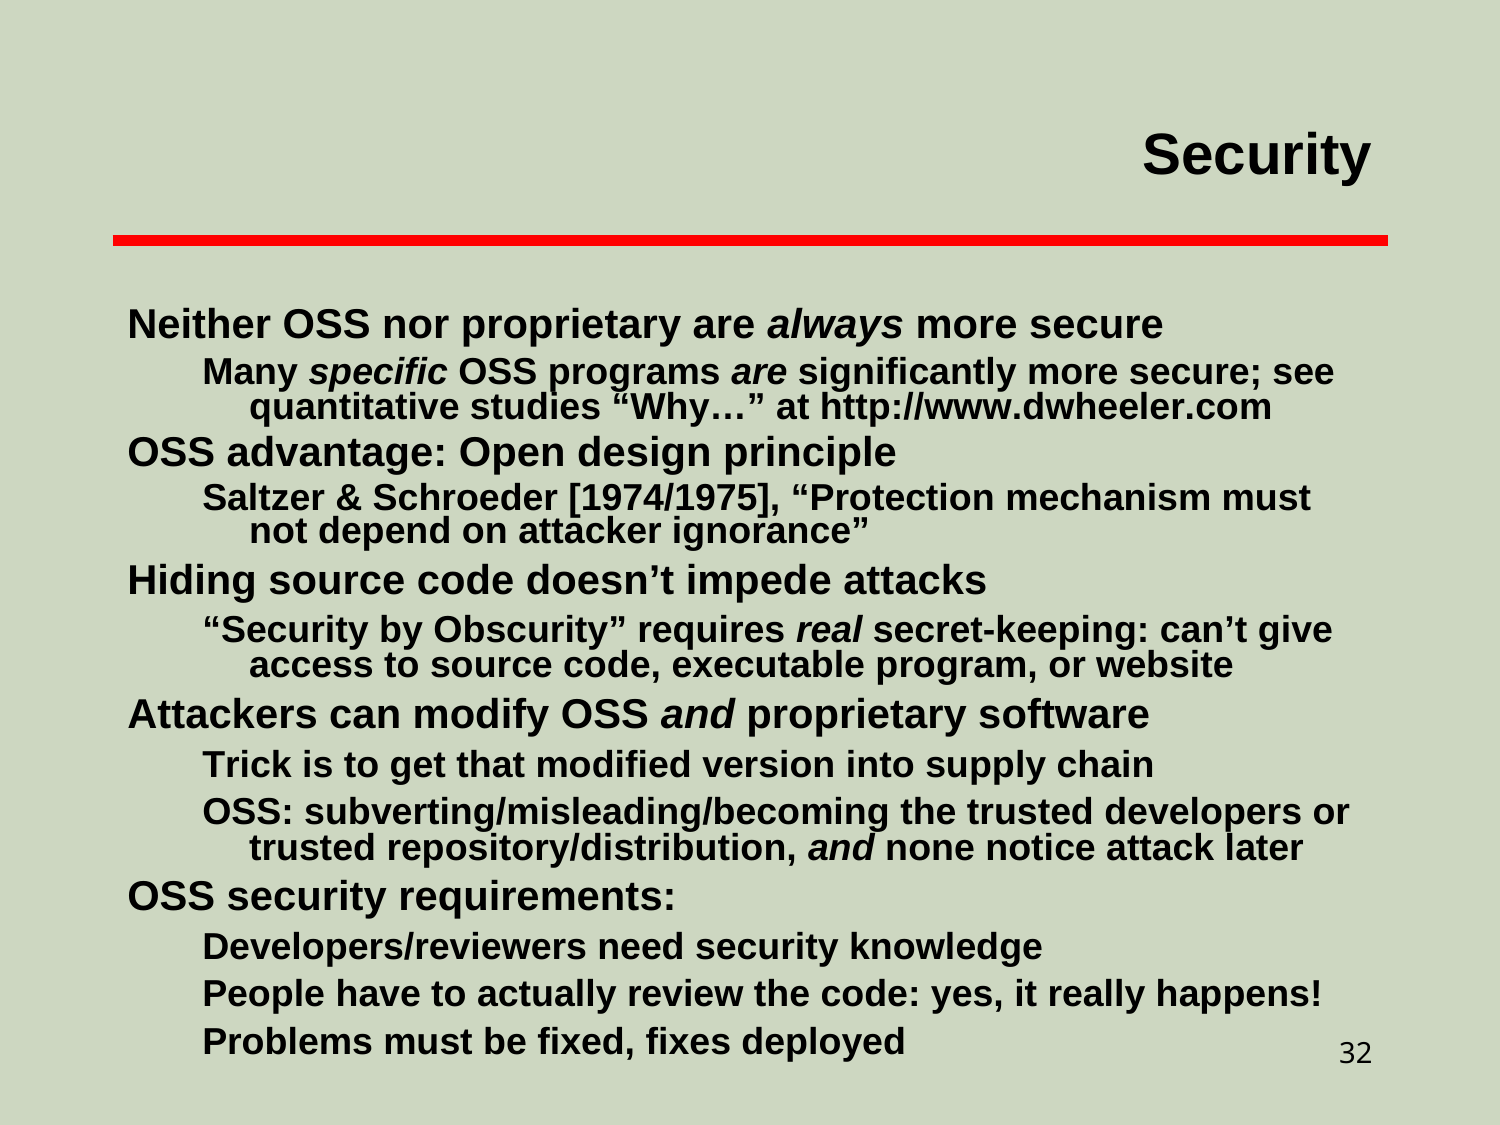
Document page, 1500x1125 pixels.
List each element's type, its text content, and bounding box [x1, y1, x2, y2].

list Neither OSS nor proprietary are always more secure Many specific OSS programs are significantly more secure; see quantitative studies “Why…” at http://www.dwheeler.com OSS advantage: Open design principle Saltzer & Schroeder [1974/1975], “Protection mechanism must not depend on attacker ignorance” Hiding source code doesn’t impede attacks “Security by Obscurity” requires real secret-keeping: can’t give access to source code, executable program, or website Attackers can modify OSS and proprietary software Trick is to get that modified version into supply chain OSS: subverting/misleading/becoming the trusted developers or trusted repository/distribution, and none notice attack later OSS security requirements: Developers/reviewers need security knowledge People have to actually review the code: yes, it really happens! Problems must be fixed, fixes deployed [112, 299, 1388, 1094]
title Security [337, 85, 1388, 224]
